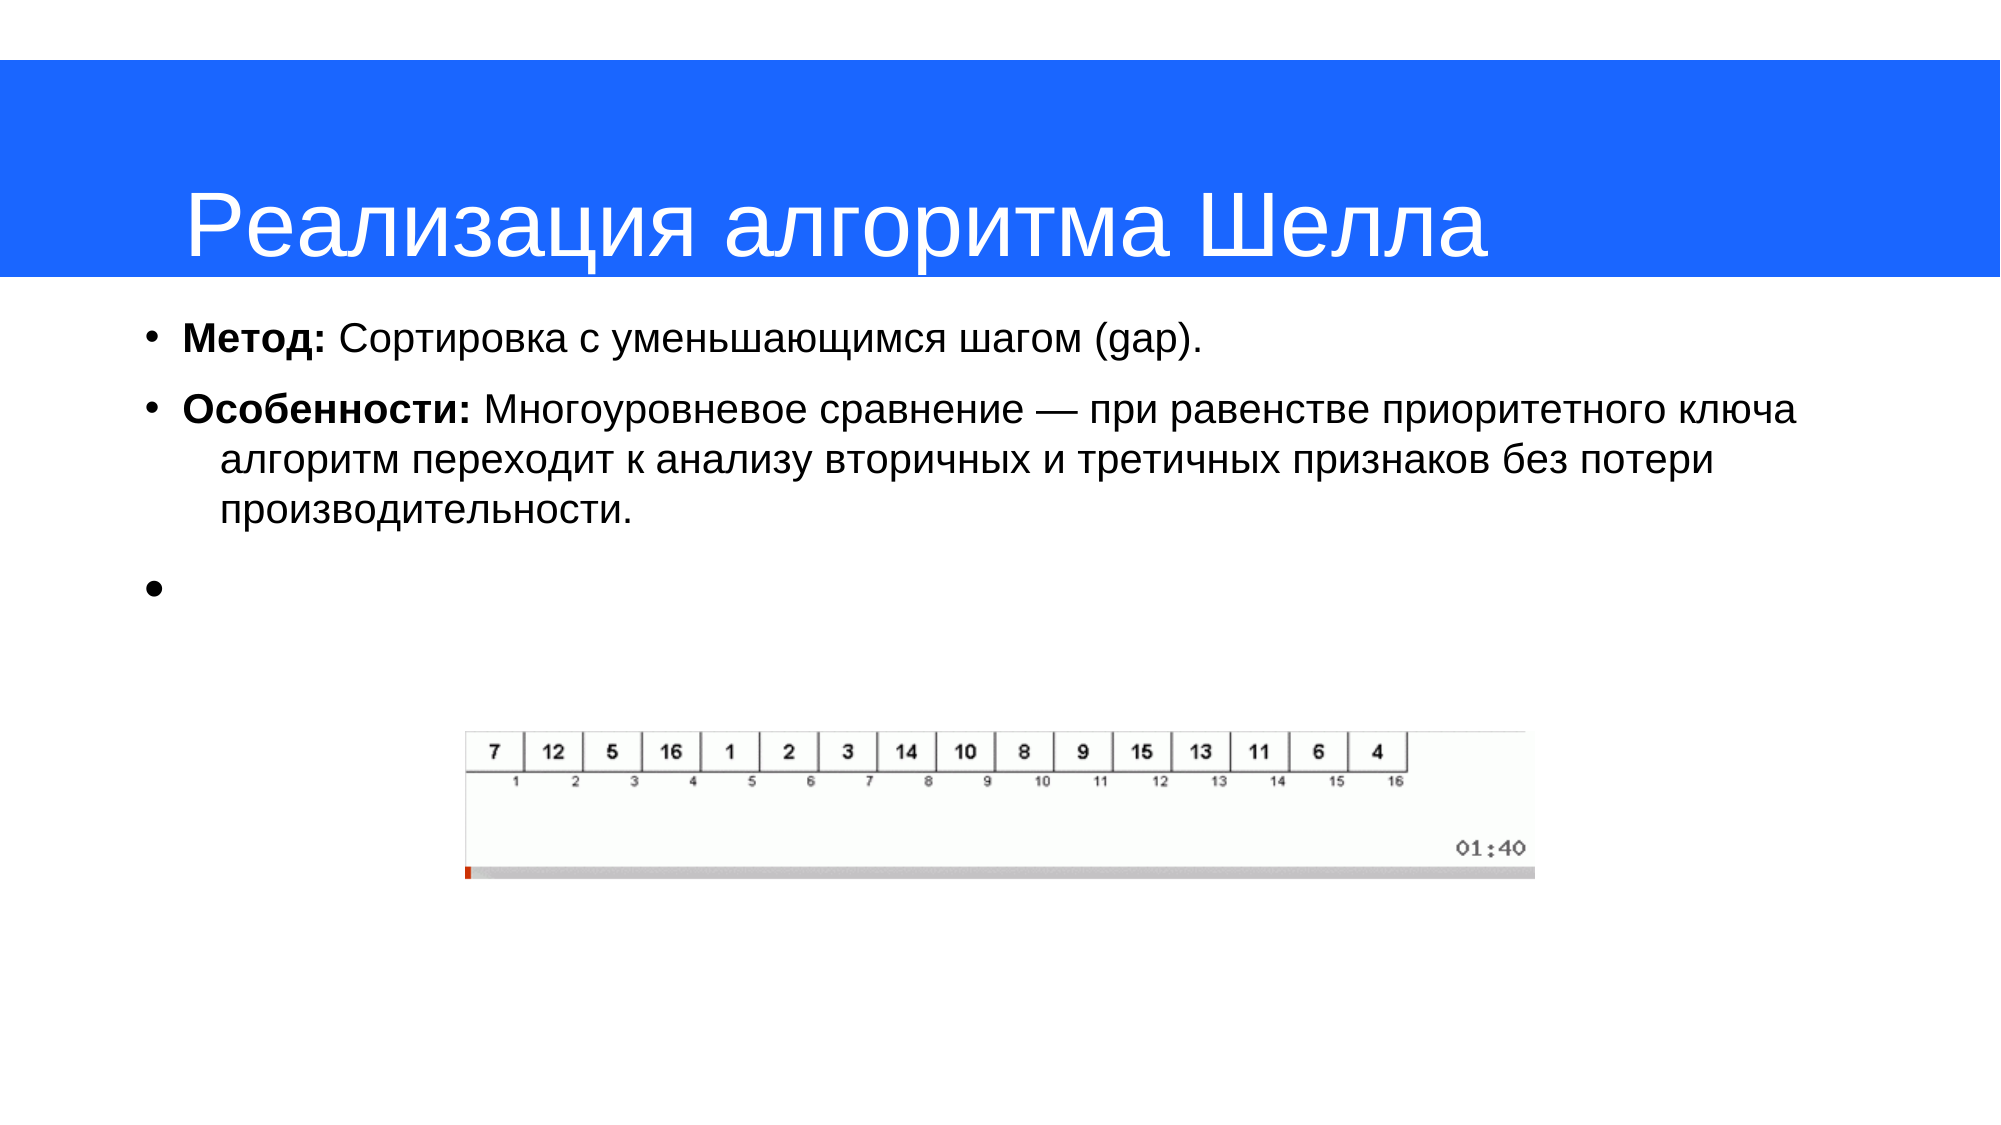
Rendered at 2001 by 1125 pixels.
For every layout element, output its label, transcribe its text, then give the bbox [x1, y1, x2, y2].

title Реализация алгоритма Шелла [169, 157, 2000, 398]
list Метод: Сортировка с уменьшающимся шагом (gap). Особенности: Многоуровневое сравнение — при равенстве приоритетного ключа алгоритм переходит к анализу вторичных и третичных признаков без потери производительности. [137, 303, 1863, 998]
picture [465, 731, 1535, 881]
